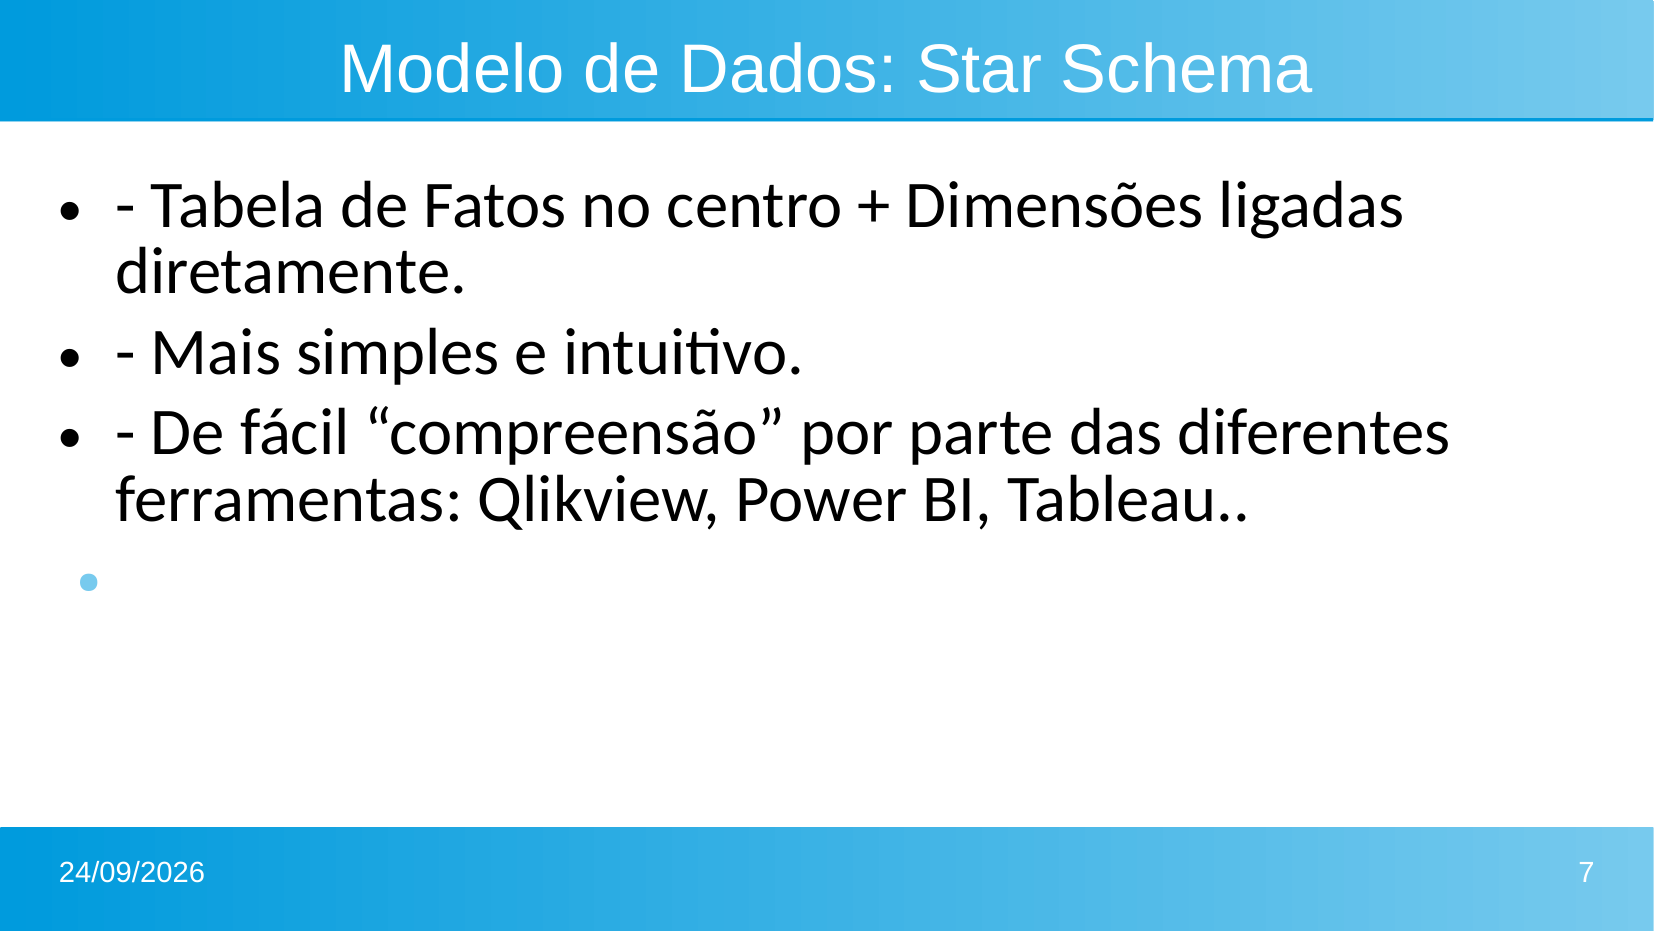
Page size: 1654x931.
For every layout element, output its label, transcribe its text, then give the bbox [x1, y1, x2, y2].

title Modelo de Dados: Star Schema [59, 29, 1595, 108]
list - Tabela de Fatos no centro + Dimensões ligadas diretamente. - Mais simples e intuitivo. - De fácil “compreensão” por parte das diferentes ferramentas: Qlikview, Power BI, Tableau.. [59, 177, 1595, 768]
